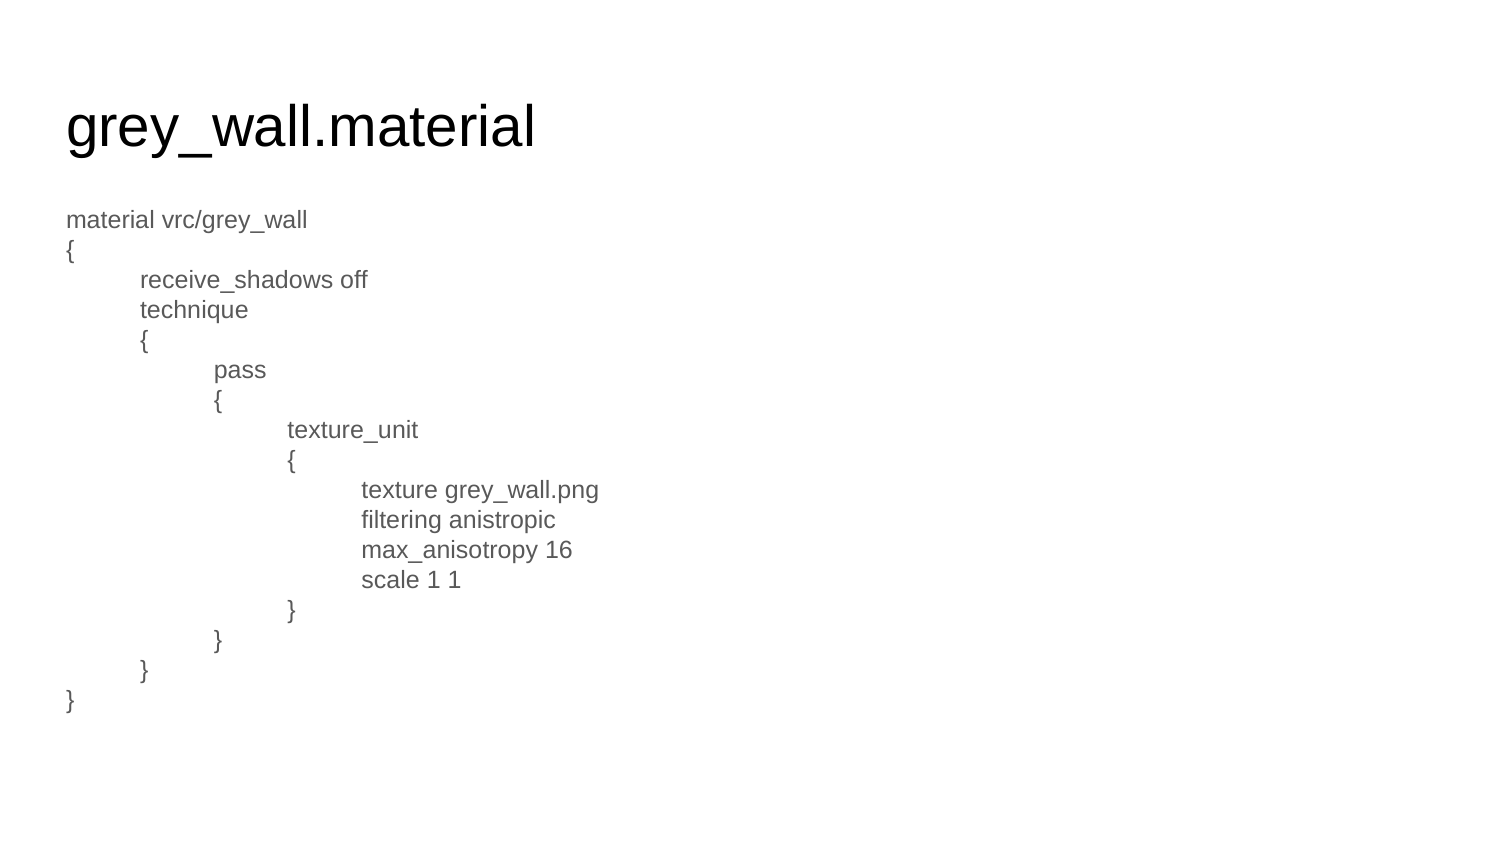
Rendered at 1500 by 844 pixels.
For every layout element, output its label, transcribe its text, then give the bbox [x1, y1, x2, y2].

title grey_wall.material [51, 72, 1449, 167]
list material vrc/grey_wall { receive_shadows off technique { pass { texture_unit { texture grey_wall.png filtering anistropic max_anisotropy 16 scale 1 1 } } } } [51, 189, 1449, 750]
